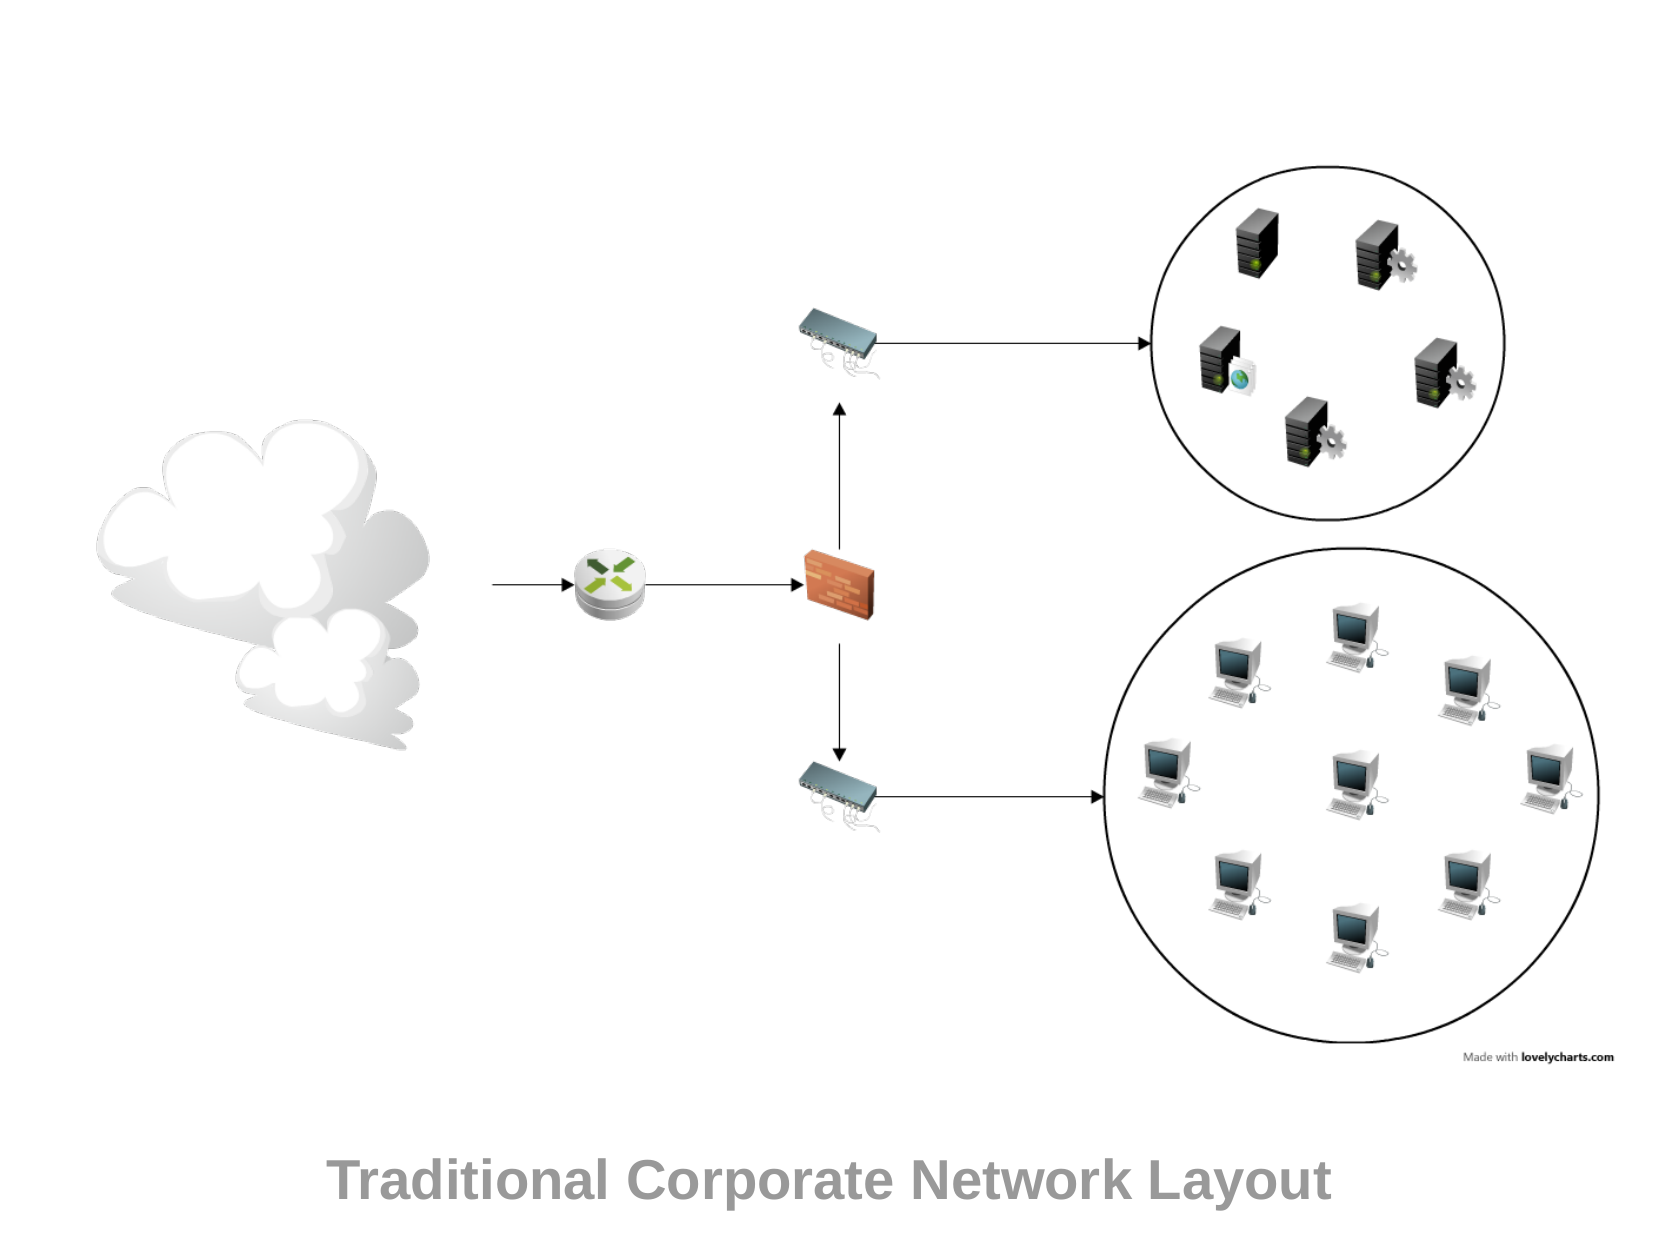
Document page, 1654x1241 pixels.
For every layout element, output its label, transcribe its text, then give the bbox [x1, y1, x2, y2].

text_box Traditional Corporate Network Layout [326, 1151, 1333, 1212]
picture [7, 158, 1625, 1067]
